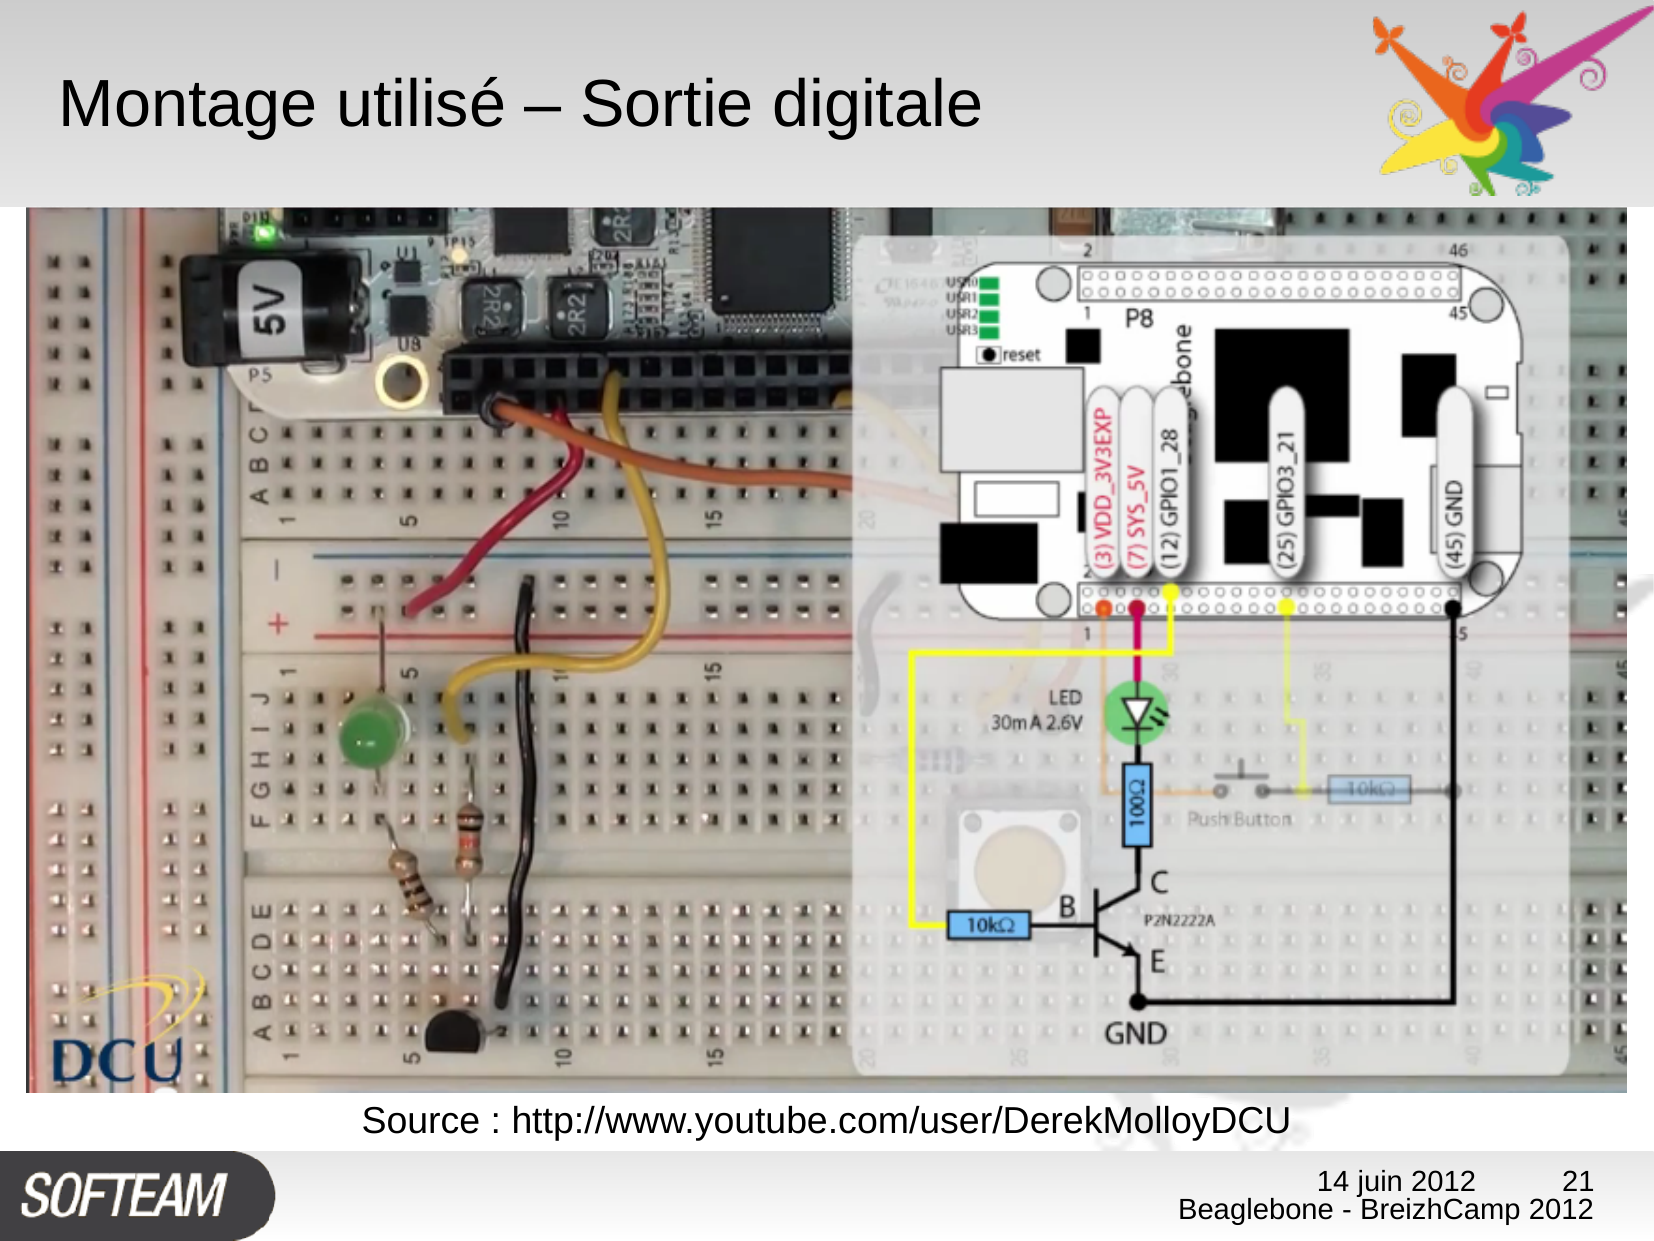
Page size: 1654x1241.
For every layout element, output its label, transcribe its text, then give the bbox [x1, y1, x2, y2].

picture [0, 1151, 277, 1241]
title Montage utilisé – Sortie digitale [59, 29, 1359, 178]
picture [1372, 5, 1654, 196]
picture [26, 206, 1654, 1152]
text_box Source : http://www.youtube.com/user/DerekMolloyDCU [346, 1092, 1307, 1150]
